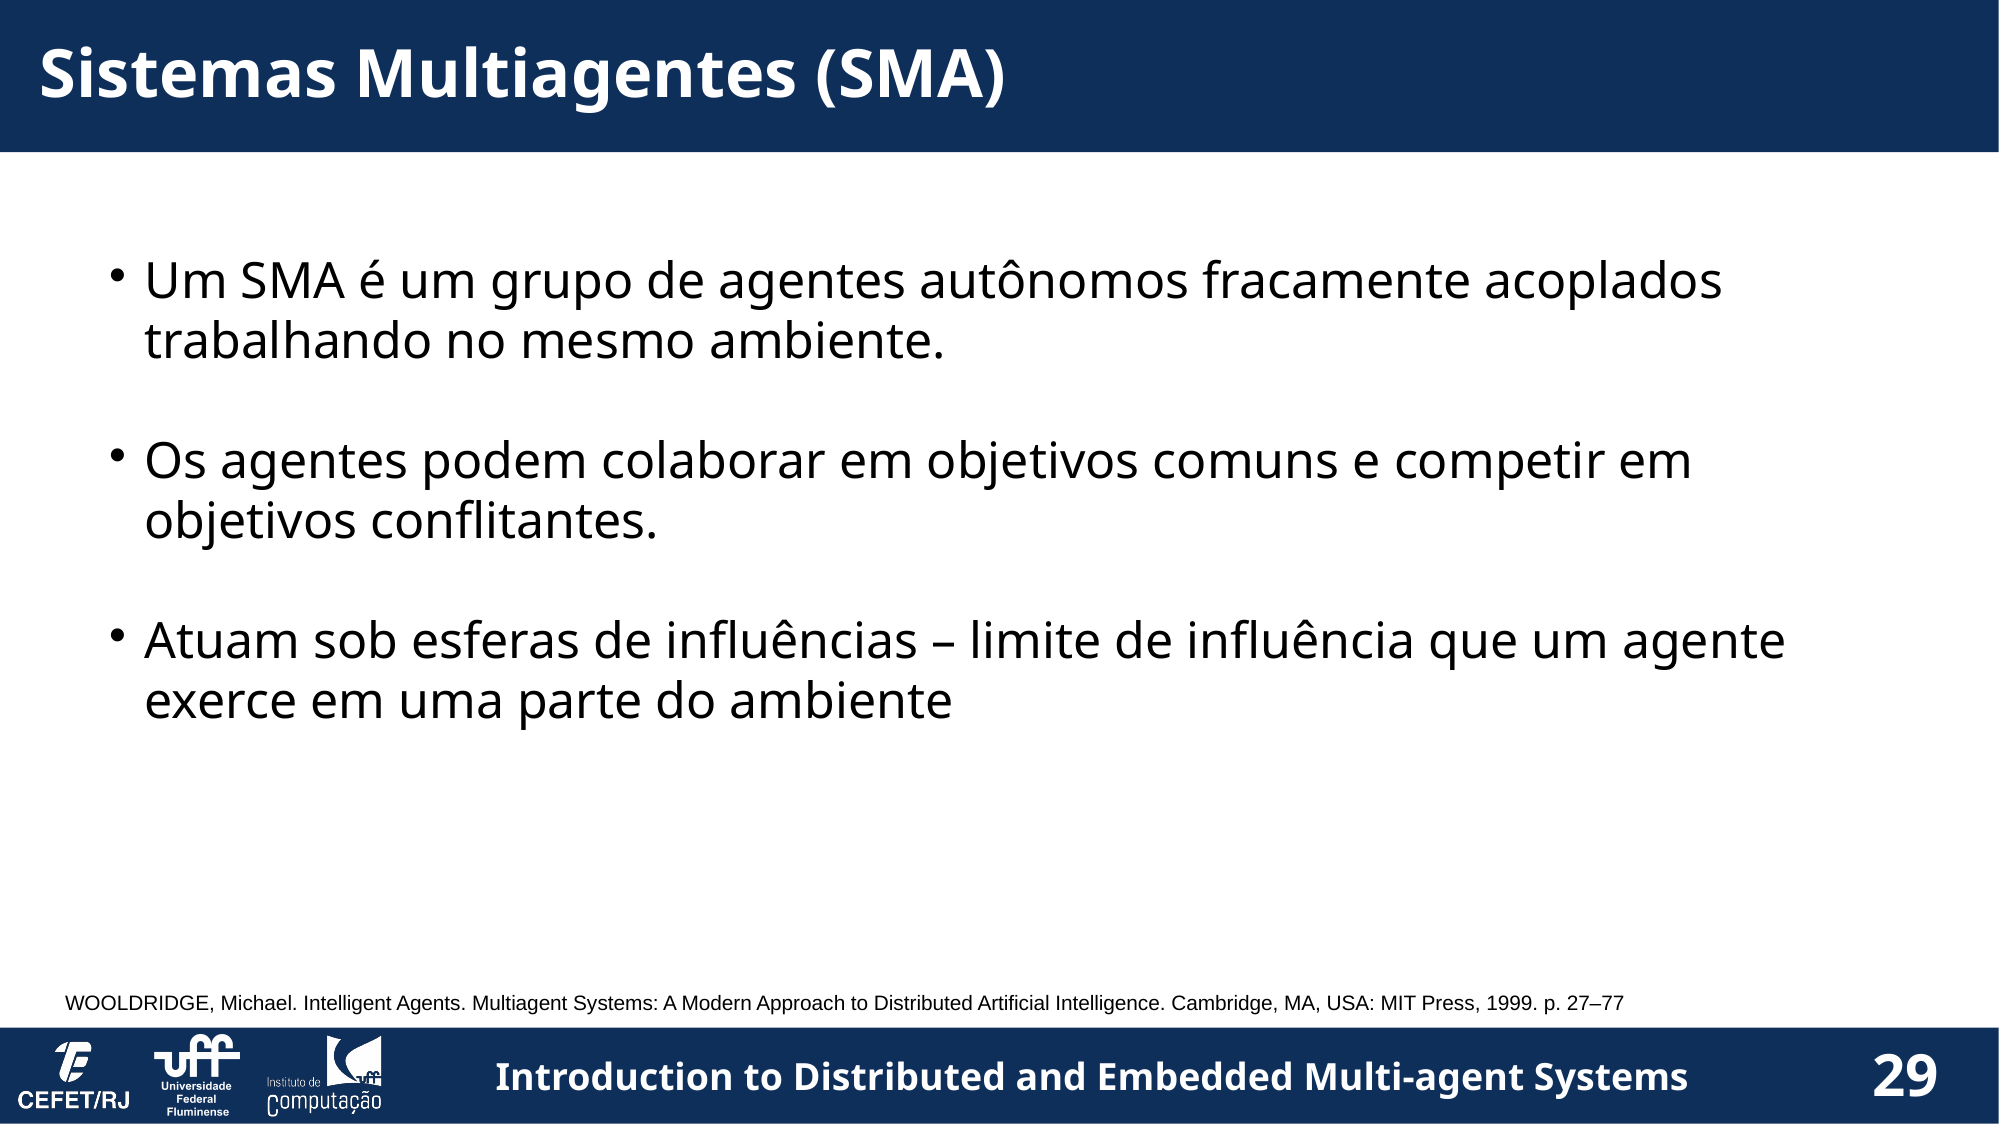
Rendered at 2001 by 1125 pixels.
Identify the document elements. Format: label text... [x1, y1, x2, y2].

picture [153, 1033, 241, 1121]
picture [265, 1033, 383, 1117]
text_box WOOLDRIDGE, Michael. Intelligent Agents. Multiagent Systems: A Modern Approach to Distributed Artificial Intelligence. Cambridge, MA, USA: MIT Press, 1999. p. 27–77 [50, 982, 1969, 1023]
picture [18, 1021, 129, 1125]
text_box Sistemas Multiagentes (SMA) [25, 23, 1999, 119]
text_box Um SMA é um grupo de agentes autônomos fracamente acoplados trabalhando no mesmo ambiente. Os agentes podem colaborar em objetivos comuns e competir em objetivos conflitantes. Atuam sob esferas de influências – limite de influência que um agente exerce em uma parte do ambiente [94, 181, 1819, 737]
